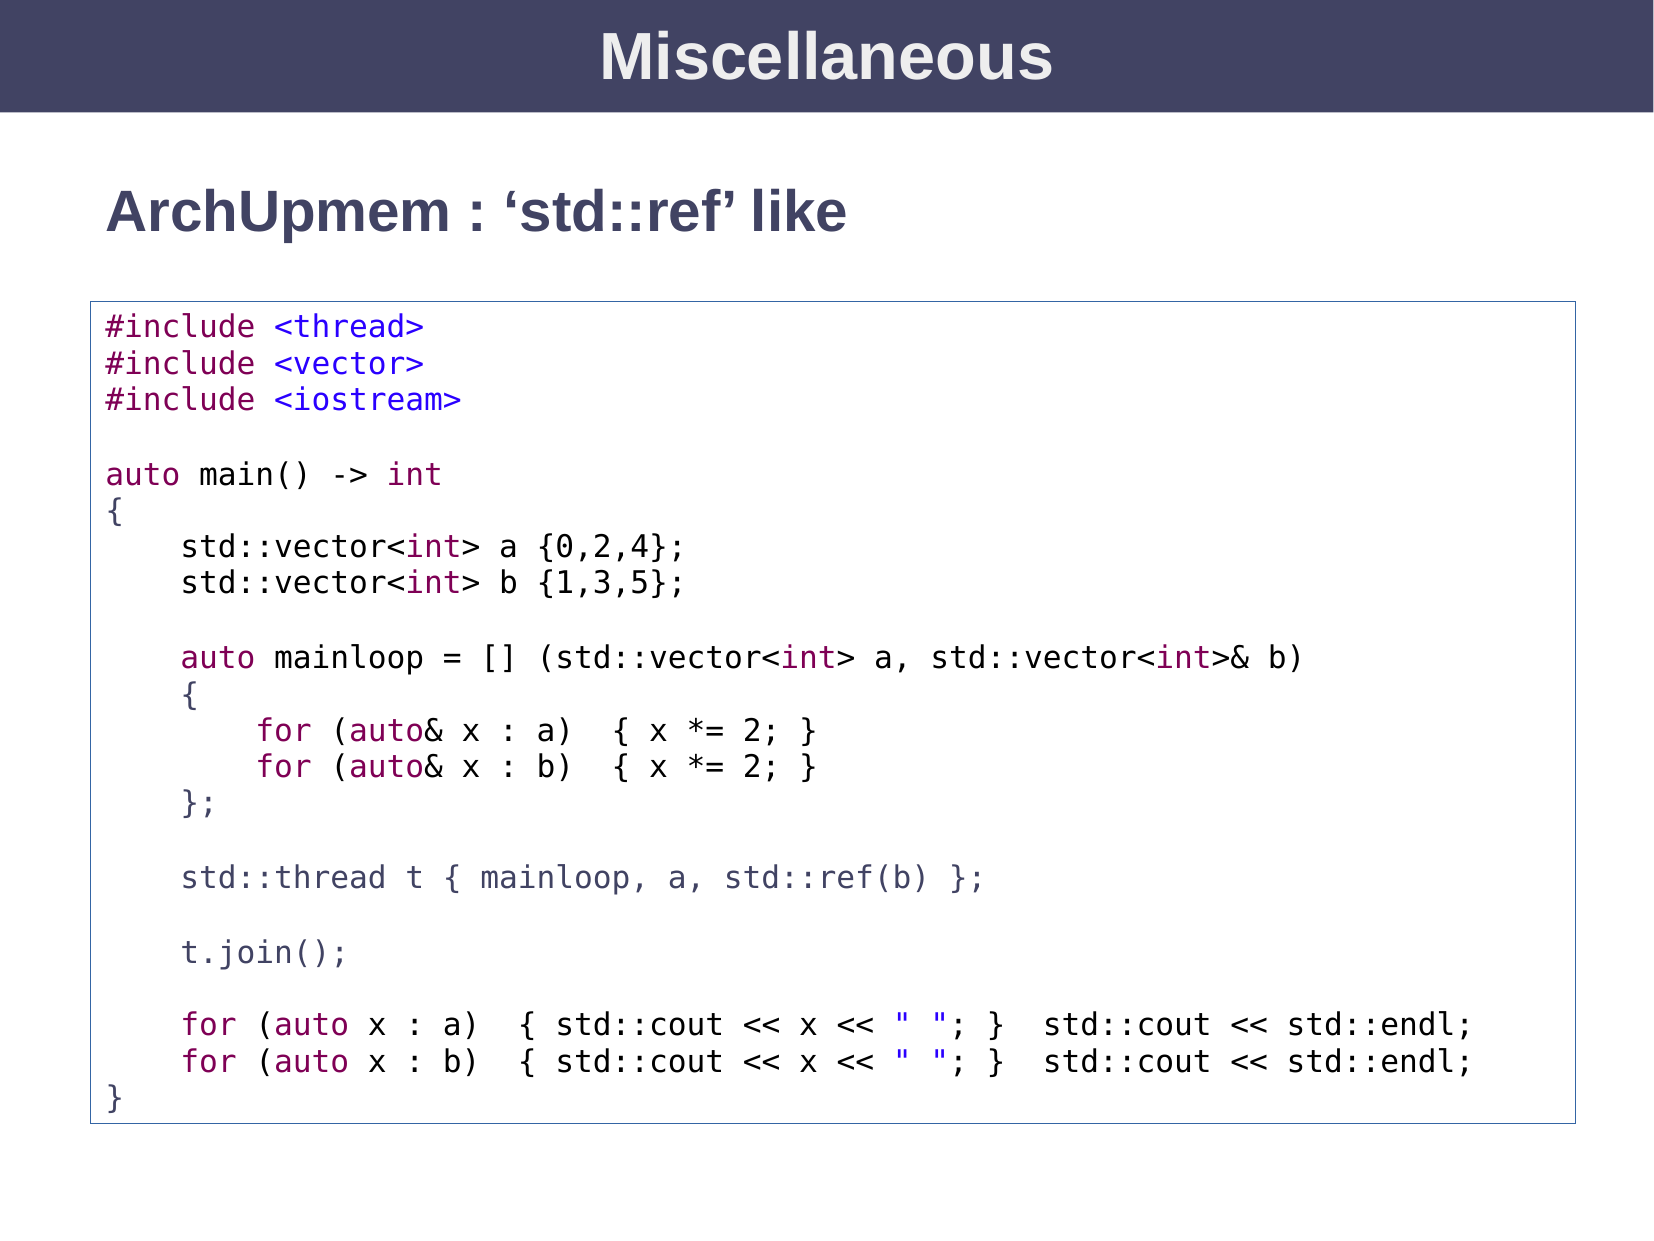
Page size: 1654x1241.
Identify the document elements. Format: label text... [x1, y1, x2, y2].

text_box #include <thread> #include <vector> #include <iostream> auto main() -> int { std::vector<int> a {0,2,4}; std::vector<int> b {1,3,5}; auto mainloop = [] (std::vector<int> a, std::vector<int>& b) { for (auto& x : a) { x *= 2; } for (auto& x : b) { x *= 2; } }; std::thread t { mainloop, a, std::ref(b) }; t.join(); for (auto x : a) { std::cout << x << " "; } std::cout << std::endl; for (auto x : b) { std::cout << x << " "; } std::cout << std::endl; } [90, 301, 1576, 1124]
text_box ArchUpmem : ‘std::ref’ like [90, 171, 1576, 301]
text_box Miscellaneous [0, 0, 1654, 113]
